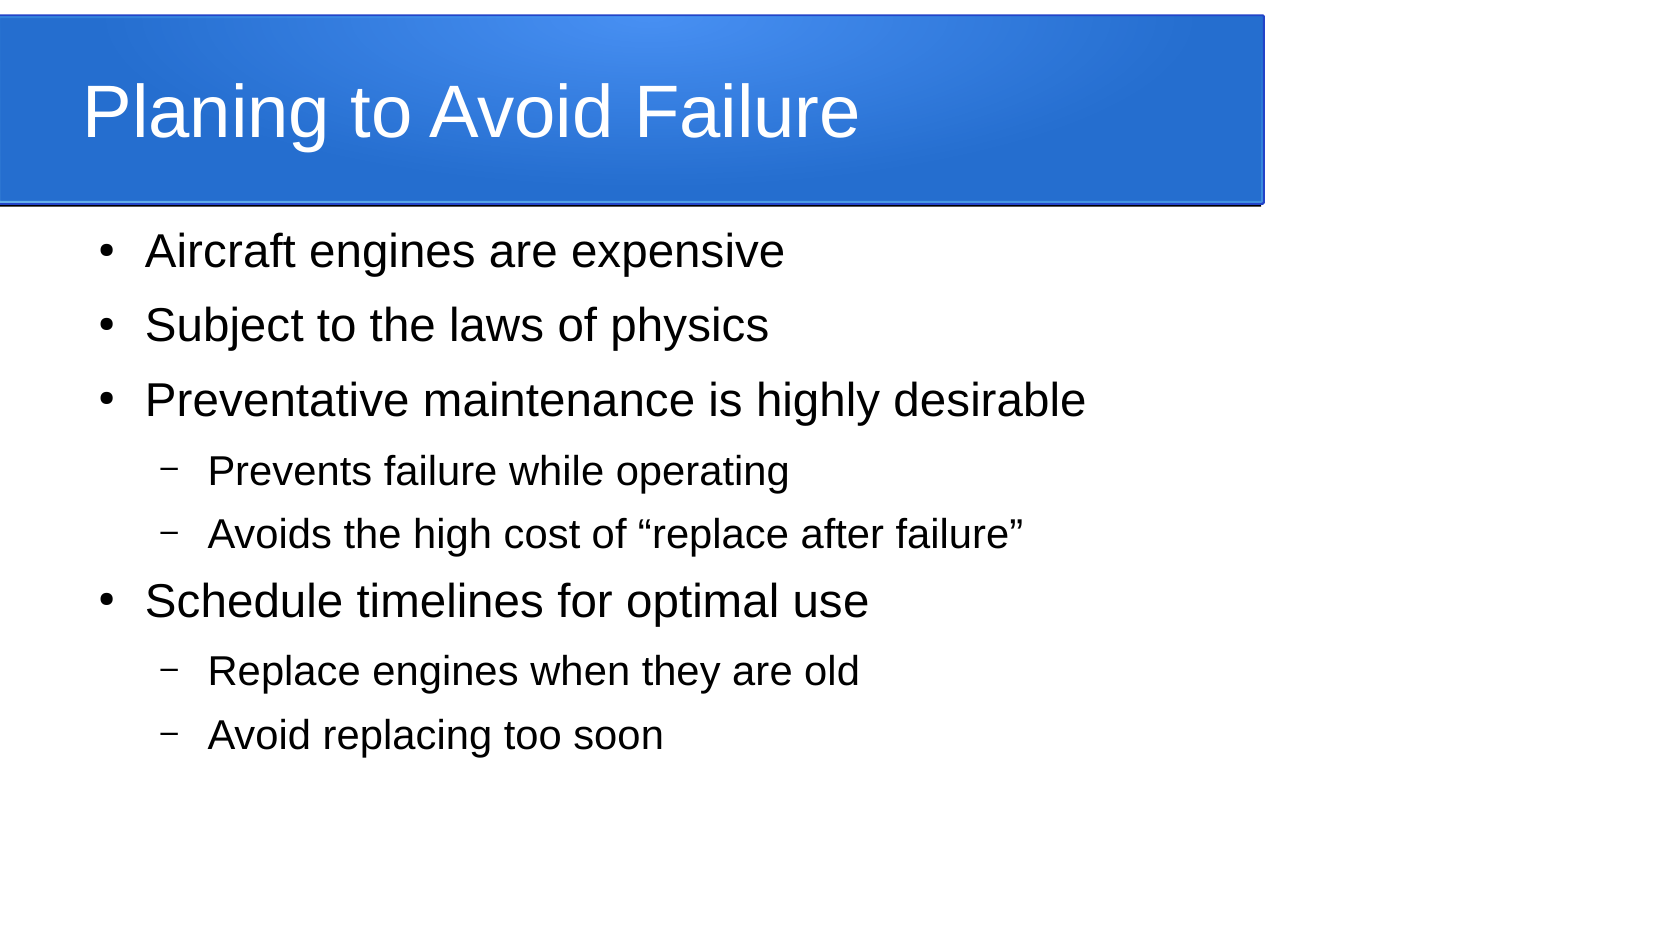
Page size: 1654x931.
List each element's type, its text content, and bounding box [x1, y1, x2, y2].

list Aircraft engines are expensive Subject to the laws of physics Preventative maintenance is highly desirable Prevents failure while operating Avoids the high cost of “replace after failure” Schedule timelines for optimal use Replace engines when they are old Avoid replacing too soon [82, 224, 1571, 764]
title Planing to Avoid Failure [82, 35, 1235, 189]
